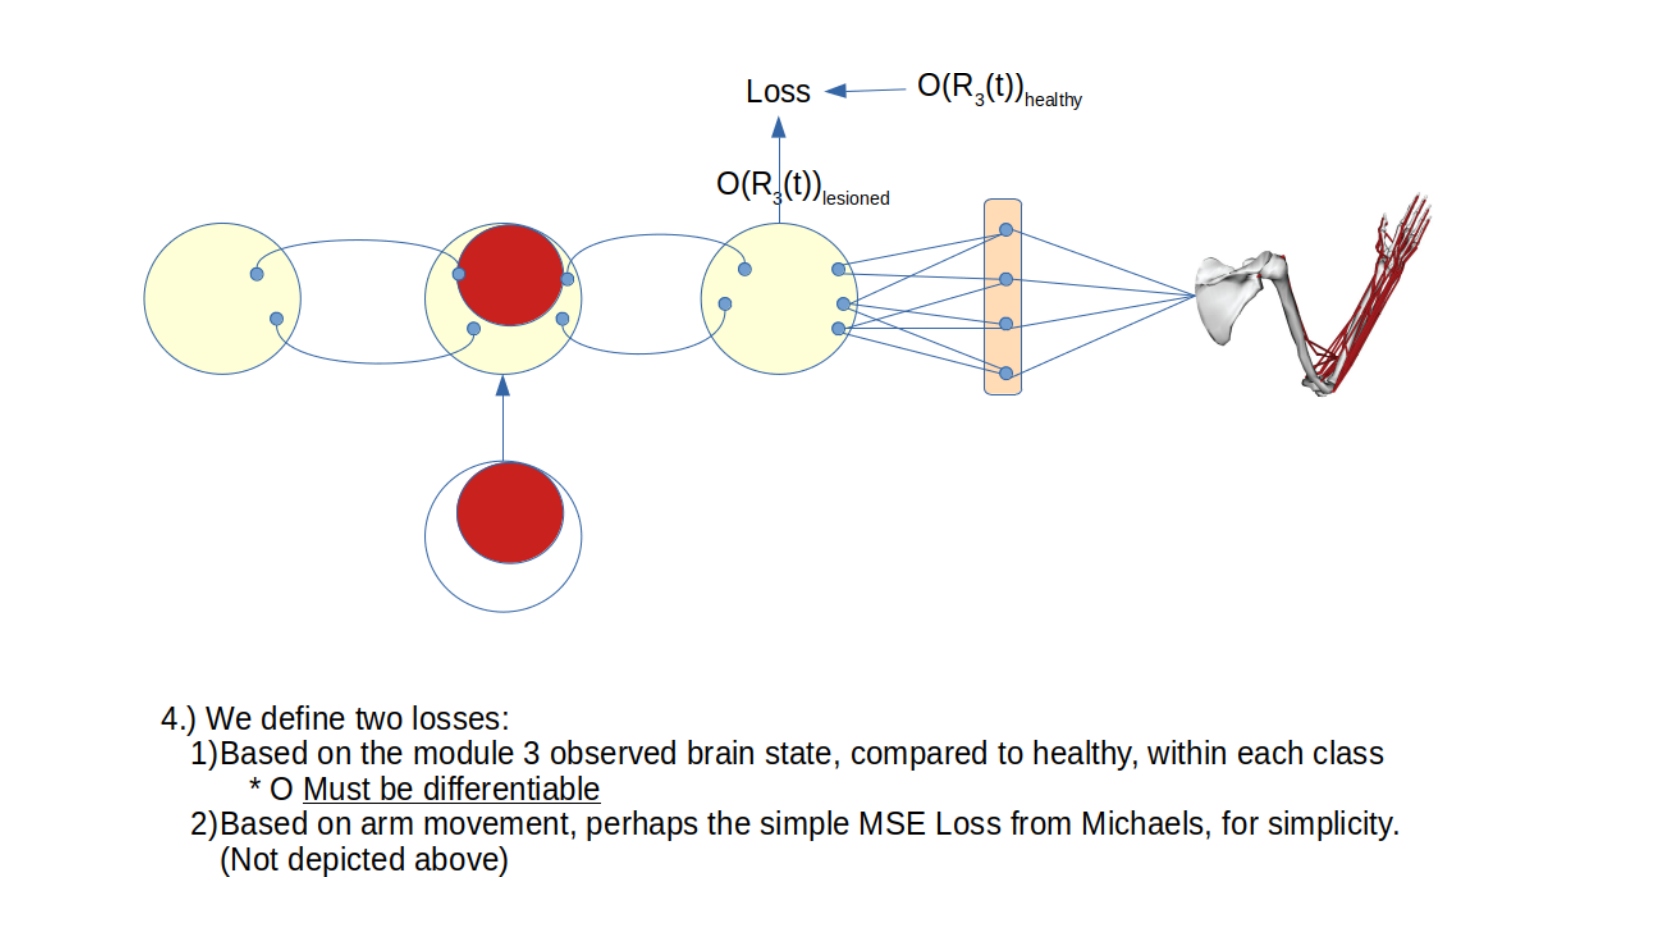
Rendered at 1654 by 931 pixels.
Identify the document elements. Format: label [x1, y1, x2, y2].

picture [143, 73, 1433, 877]
